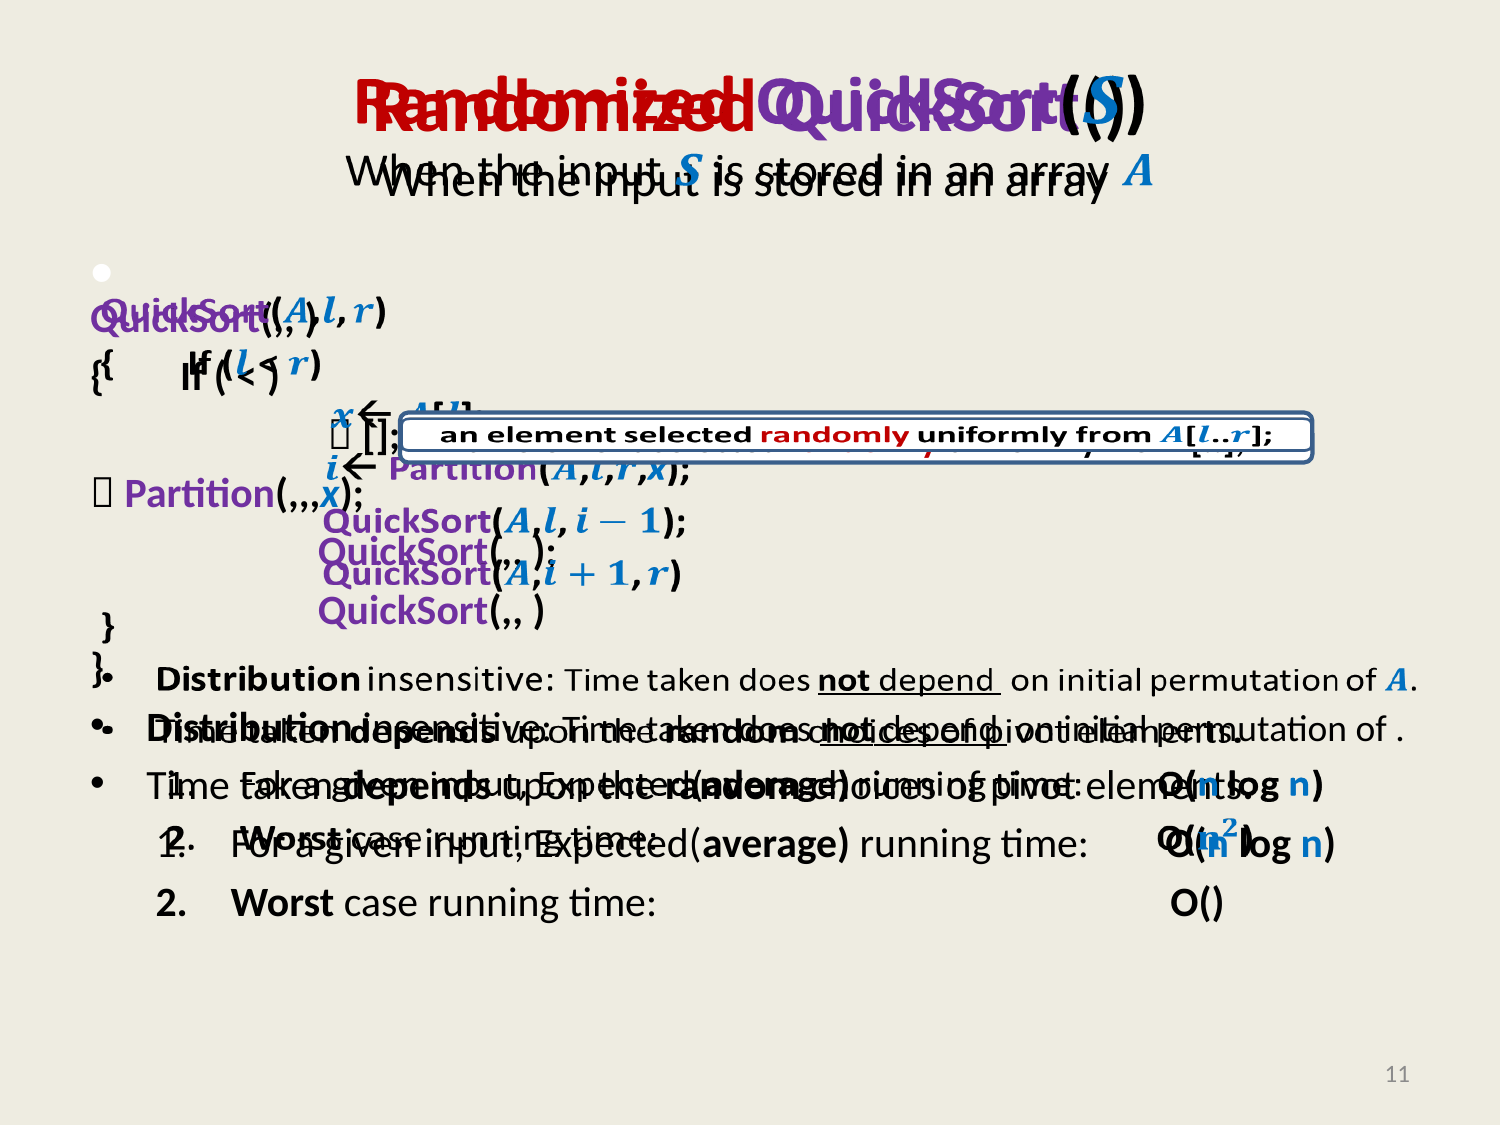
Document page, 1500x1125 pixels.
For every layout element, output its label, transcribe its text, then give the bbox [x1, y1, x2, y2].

text_box [399, 412, 1313, 463]
slide_number <number> [1074, 1042, 1425, 1103]
list [75, 224, 1450, 1038]
title [75, 37, 1425, 224]
